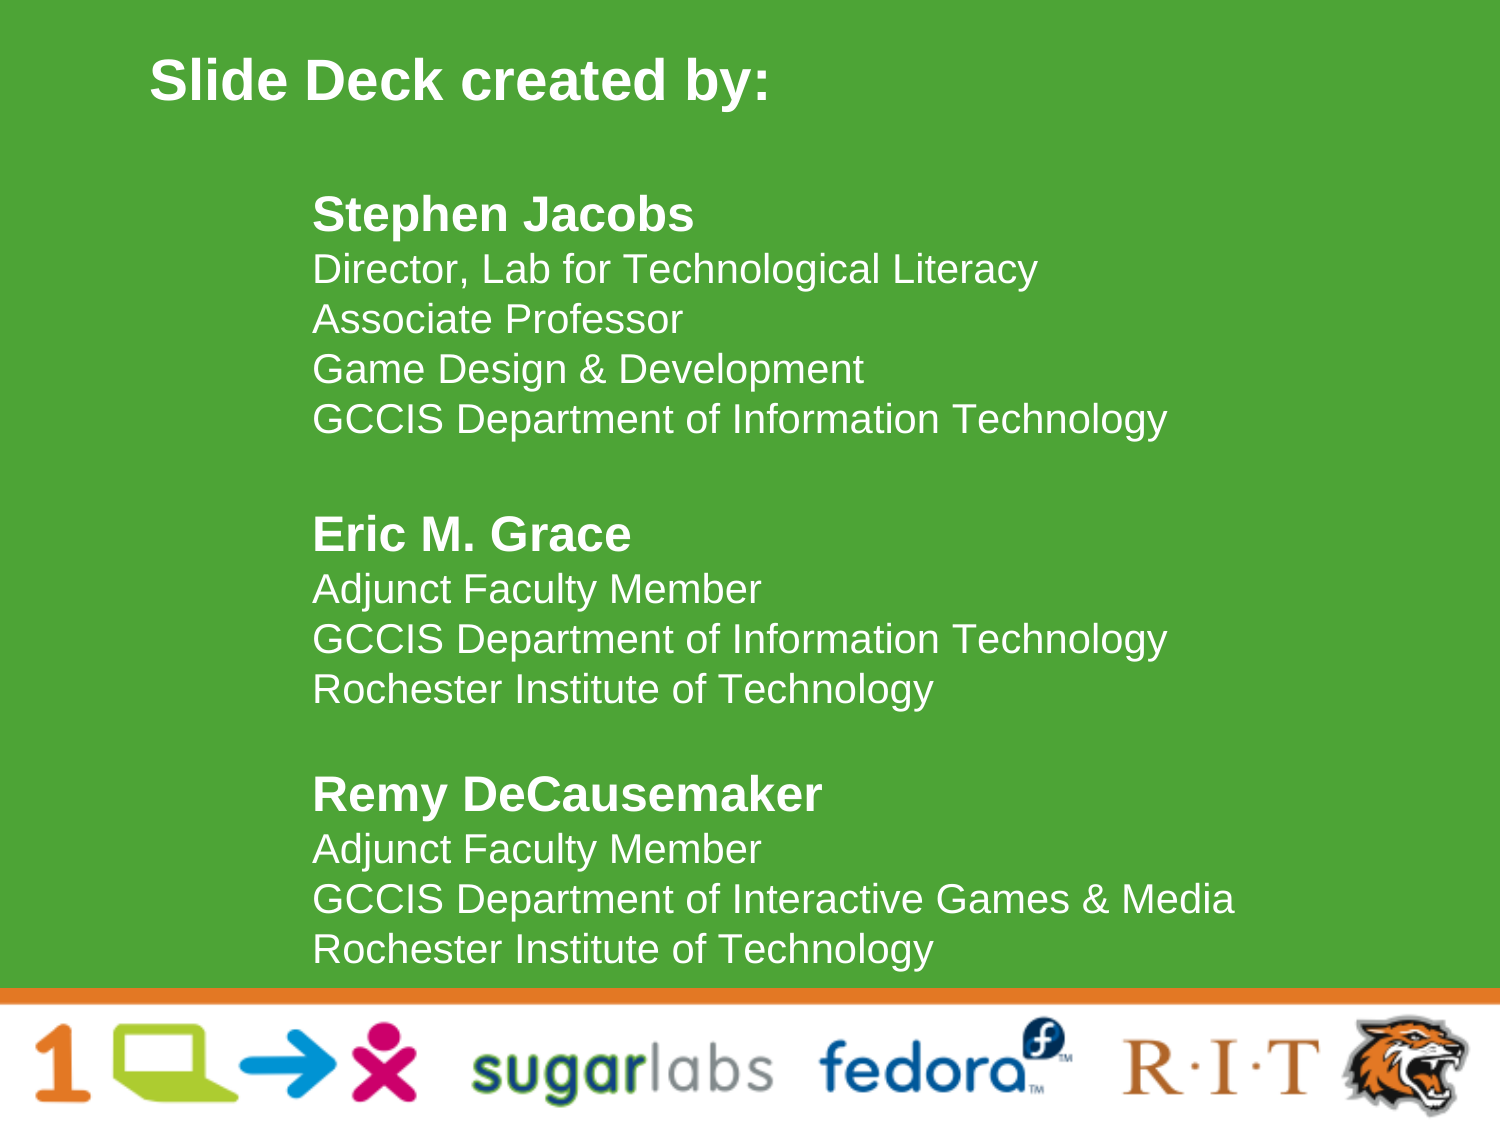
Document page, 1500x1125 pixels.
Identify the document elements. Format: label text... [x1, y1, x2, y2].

text_box Slide Deck created by: [134, 34, 788, 121]
picture [0, 988, 297, 1125]
text_box Stephen Jacobs Director, Lab for Technological Literacy Associate Professor Game Design & Development GCCIS Department of Information Technology Eric M. Grace Adjunct Faculty Member GCCIS Department of Information Technology Rochester Institute of Technology Remy DeCausemaker Adjunct Faculty Member GCCIS Department of Interactive Games & Media Rochester Institute of Technology [297, 173, 1251, 1125]
picture [1251, 988, 1500, 1125]
